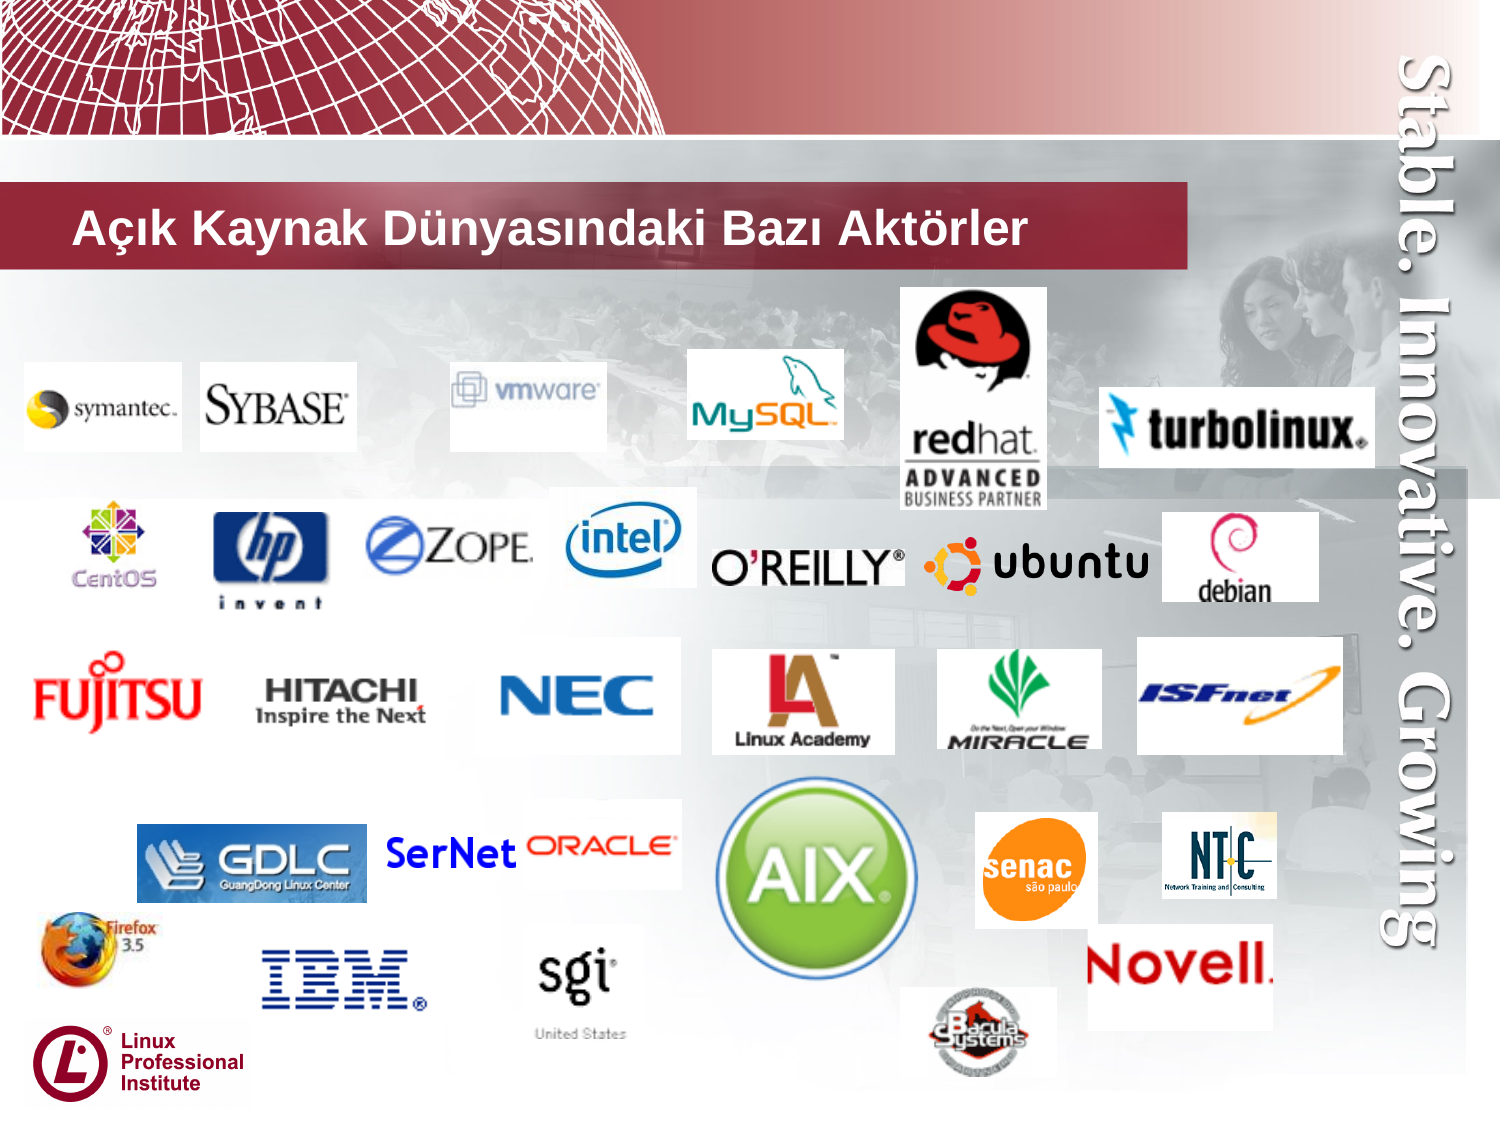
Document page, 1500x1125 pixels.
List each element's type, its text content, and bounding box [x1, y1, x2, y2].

picture [0, 0, 1500, 1113]
text_box Açık Kaynak Dünyasındaki Bazı Aktörler [58, 174, 1360, 276]
